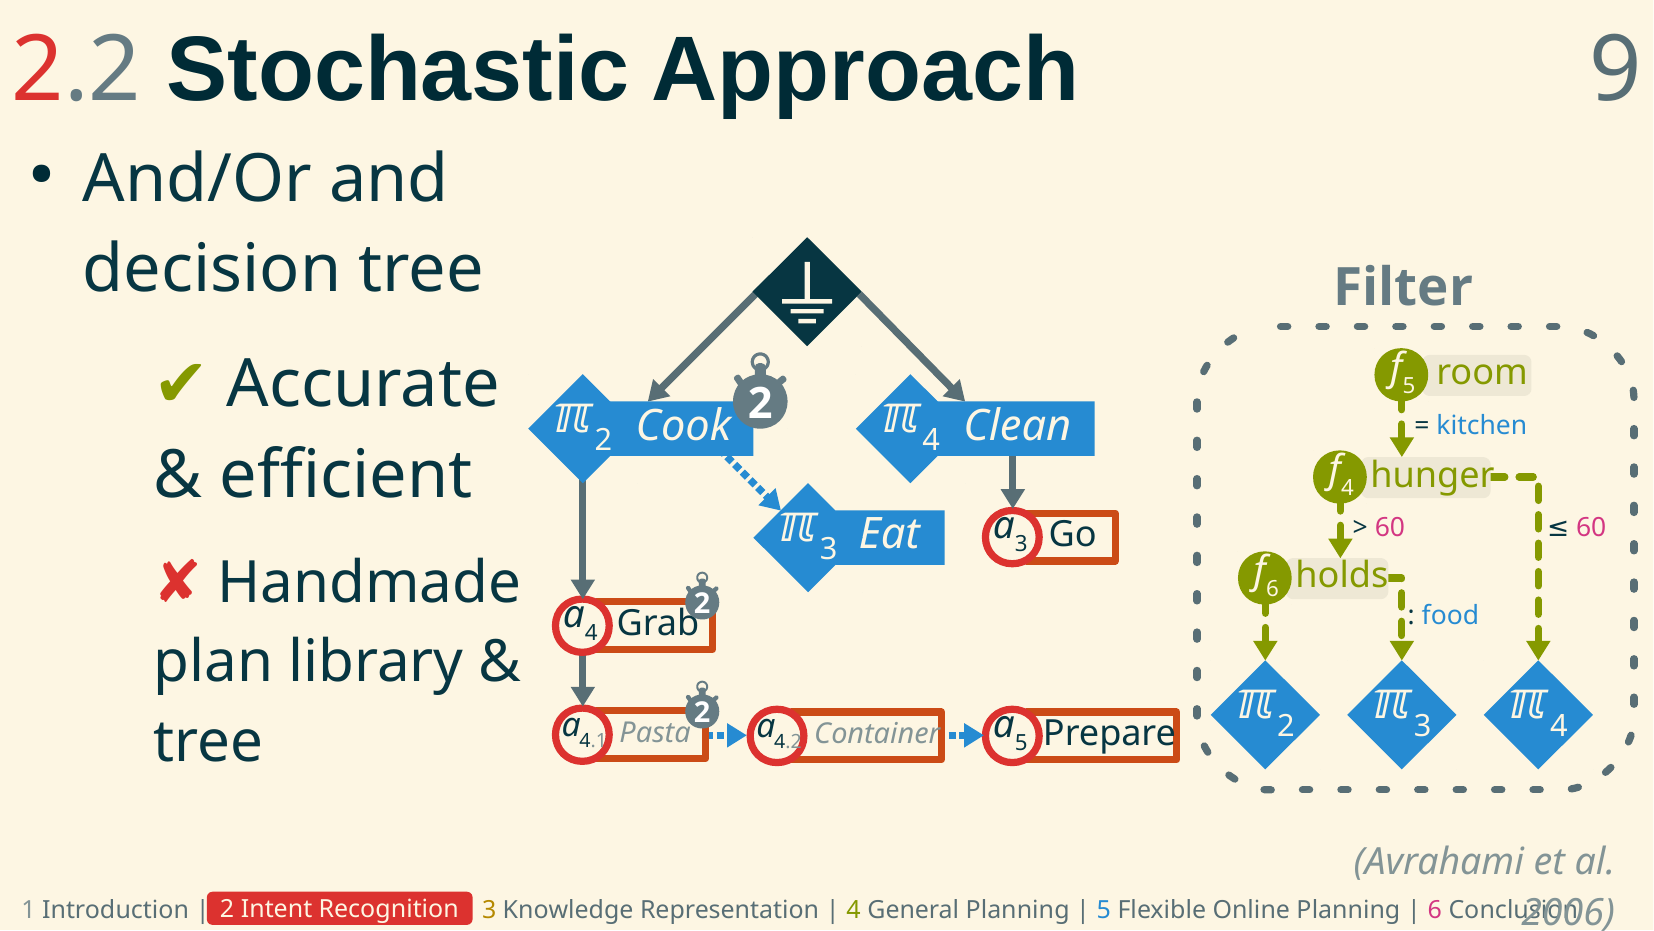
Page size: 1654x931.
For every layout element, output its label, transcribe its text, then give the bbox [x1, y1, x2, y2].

text_box (Avrahami et al. 2006) [1246, 826, 1630, 880]
list And/Or and decision tree ✔ Accurate & efficient ✘ Handmade plan library & tree [11, 129, 544, 839]
picture [527, 236, 1642, 795]
text_box 2 Intent Recognition [206, 891, 473, 925]
title 2.2 Stochastic Approach [11, 11, 1501, 119]
